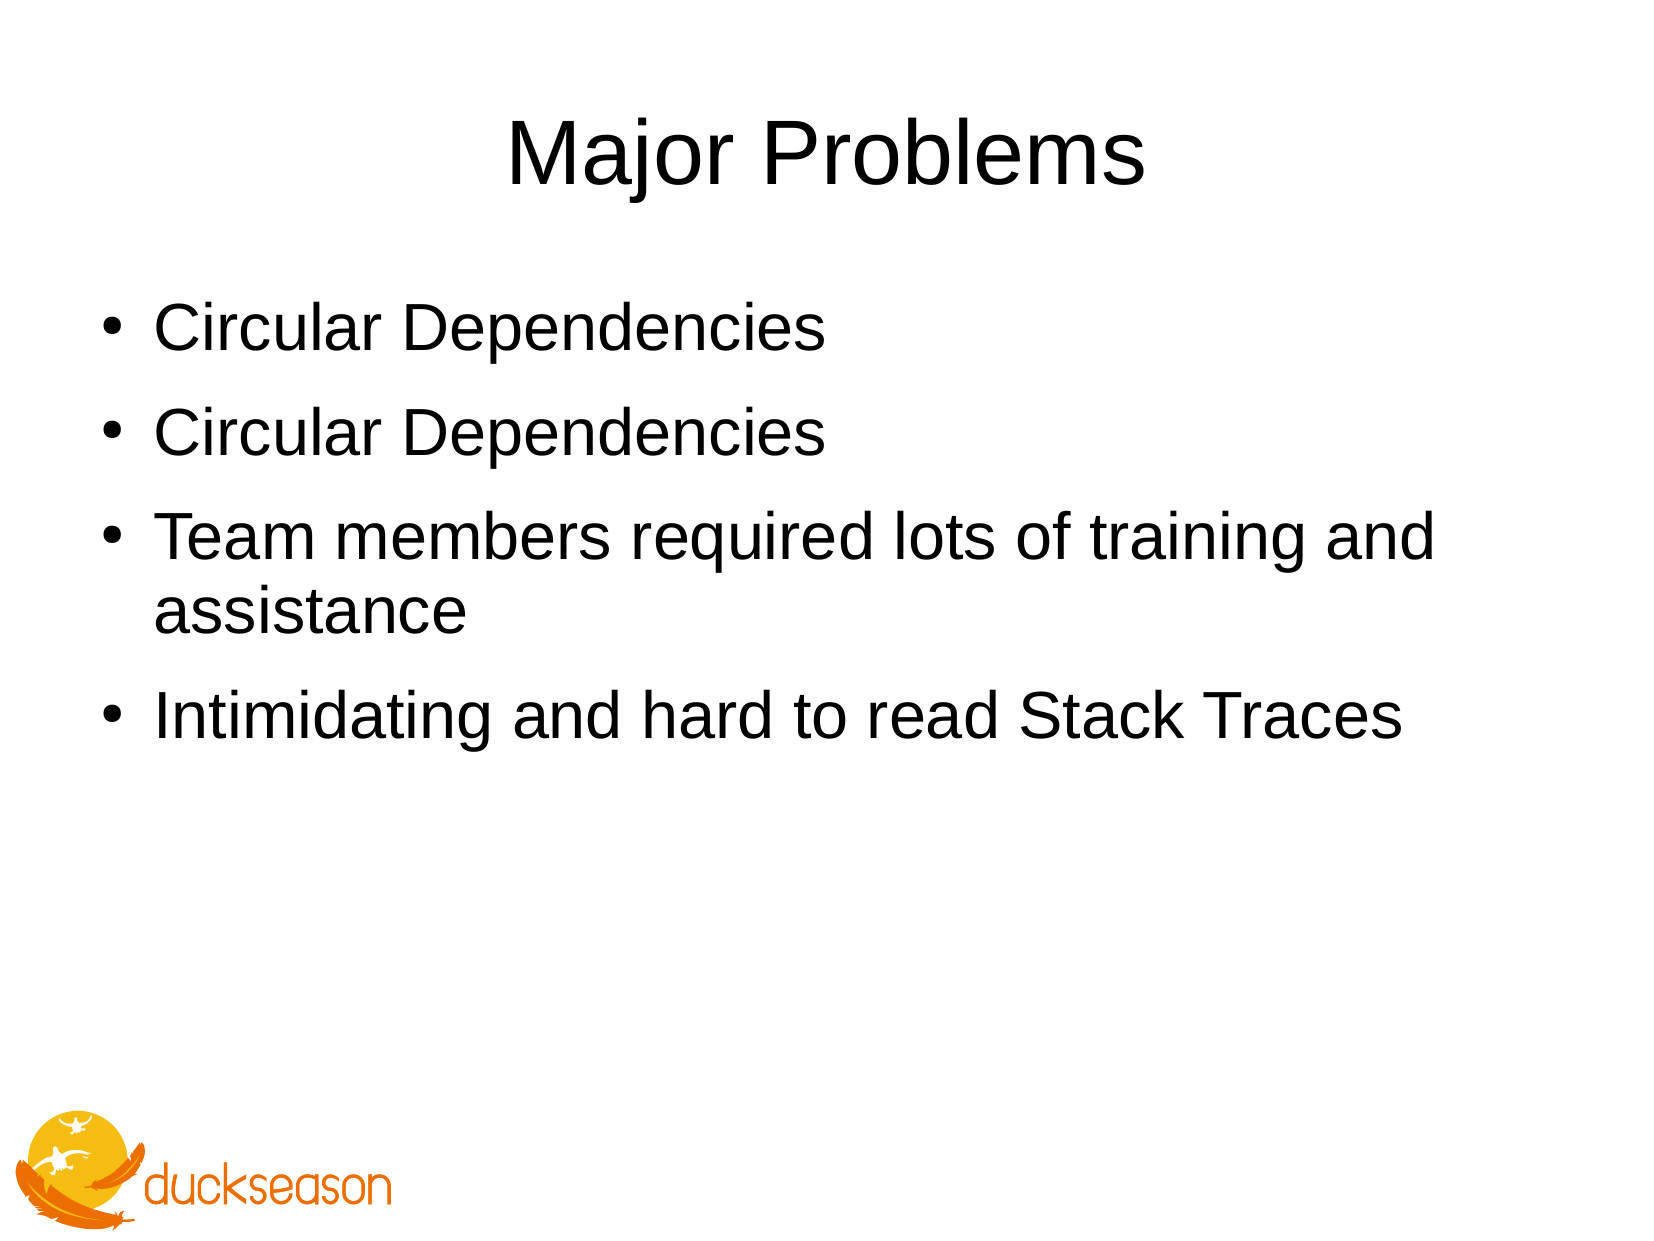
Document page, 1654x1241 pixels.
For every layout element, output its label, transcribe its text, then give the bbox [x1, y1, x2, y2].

picture [15, 1110, 391, 1231]
list Circular Dependencies Circular Dependencies Team members required lots of training and assistance Intimidating and hard to read Stack Traces [82, 290, 1571, 1096]
title Major Problems [82, 49, 1571, 257]
